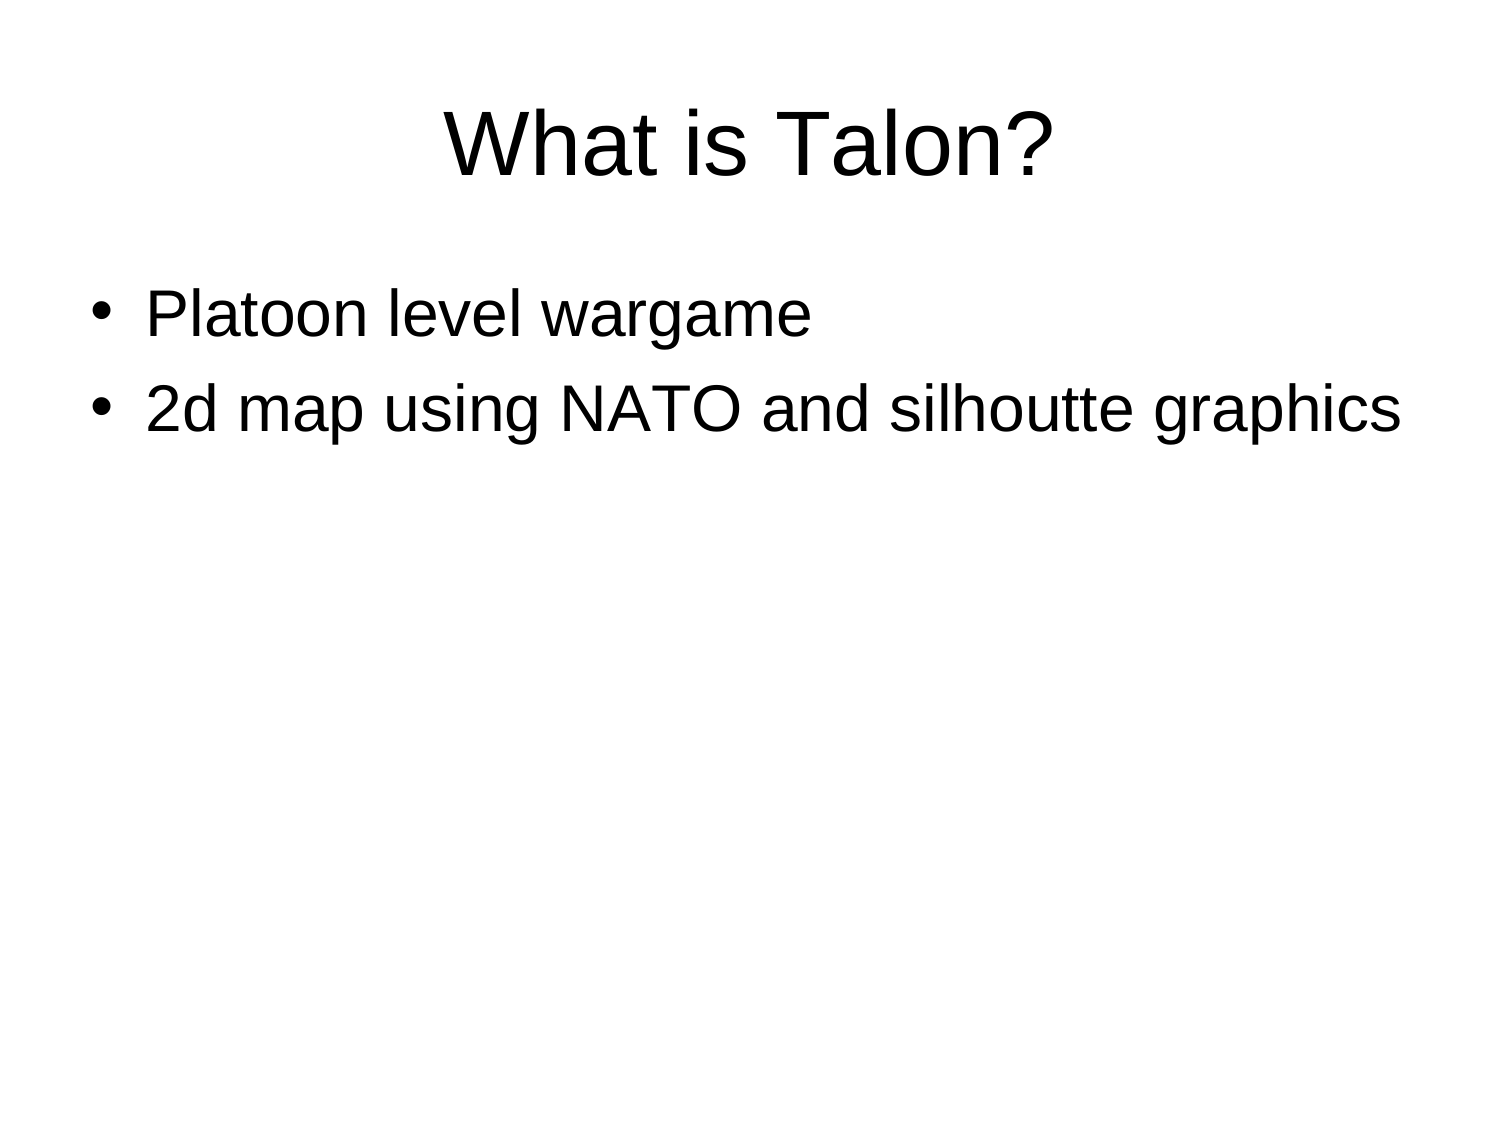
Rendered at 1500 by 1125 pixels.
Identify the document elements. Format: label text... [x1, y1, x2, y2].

list Platoon level wargame 2d map using NATO and silhoutte graphics [75, 262, 1426, 535]
title What is Talon? [75, 76, 1426, 202]
